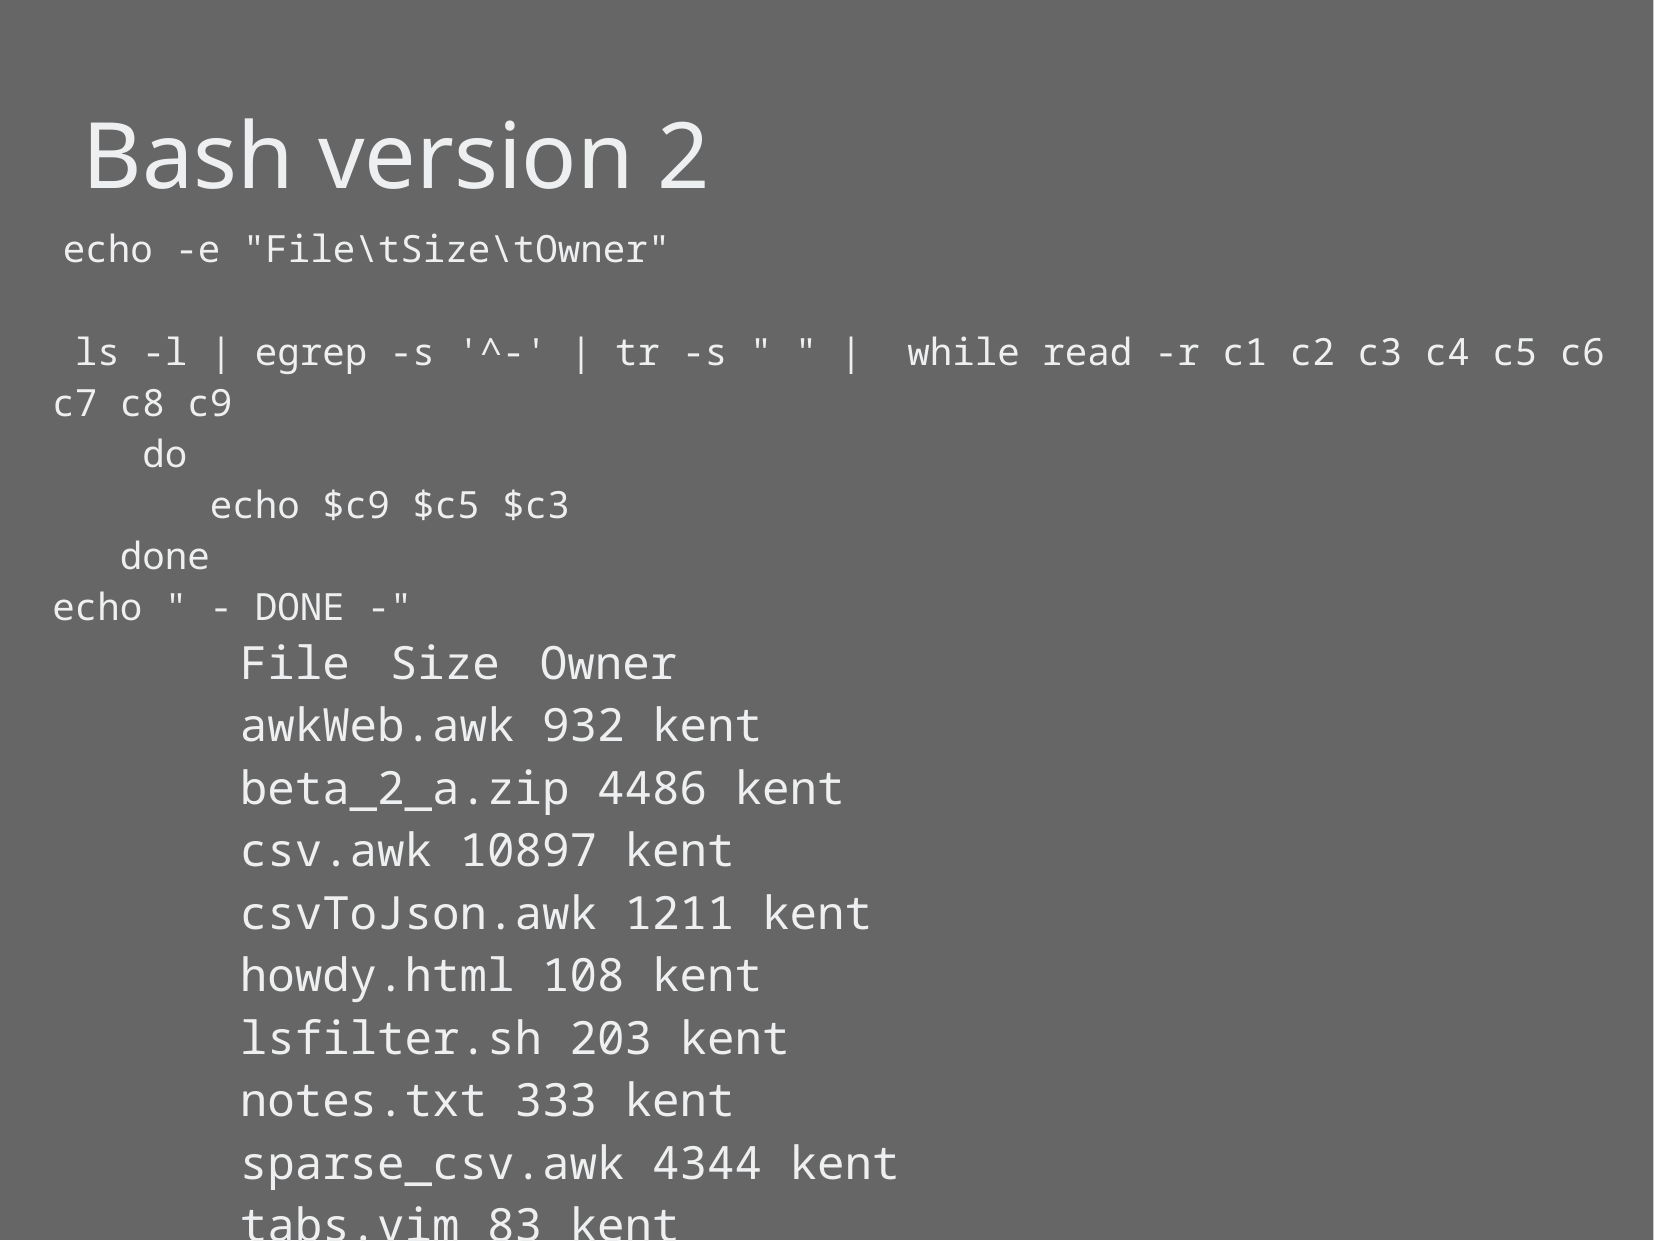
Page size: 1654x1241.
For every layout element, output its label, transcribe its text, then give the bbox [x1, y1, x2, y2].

title Bash version 2 [82, 49, 1571, 210]
text_box echo -e "File\tSize\tOwner" ls -l | egrep -s '^-' | tr -s " " | while read -r c1 c2 c3 c4 c5 c6 c7 c8 c9 do echo $c9 $c5 $c3 done echo " - DONE -" [37, 210, 1654, 560]
text_box File Size Owner awkWeb.awk 932 kent beta_2_a.zip 4486 kent csv.awk 10897 kent csvToJson.awk 1211 kent howdy.html 108 kent lsfilter.sh 203 kent notes.txt 333 kent sparse_csv.awk 4344 kent tabs.vim 83 kent - DONE - [225, 622, 1051, 1179]
